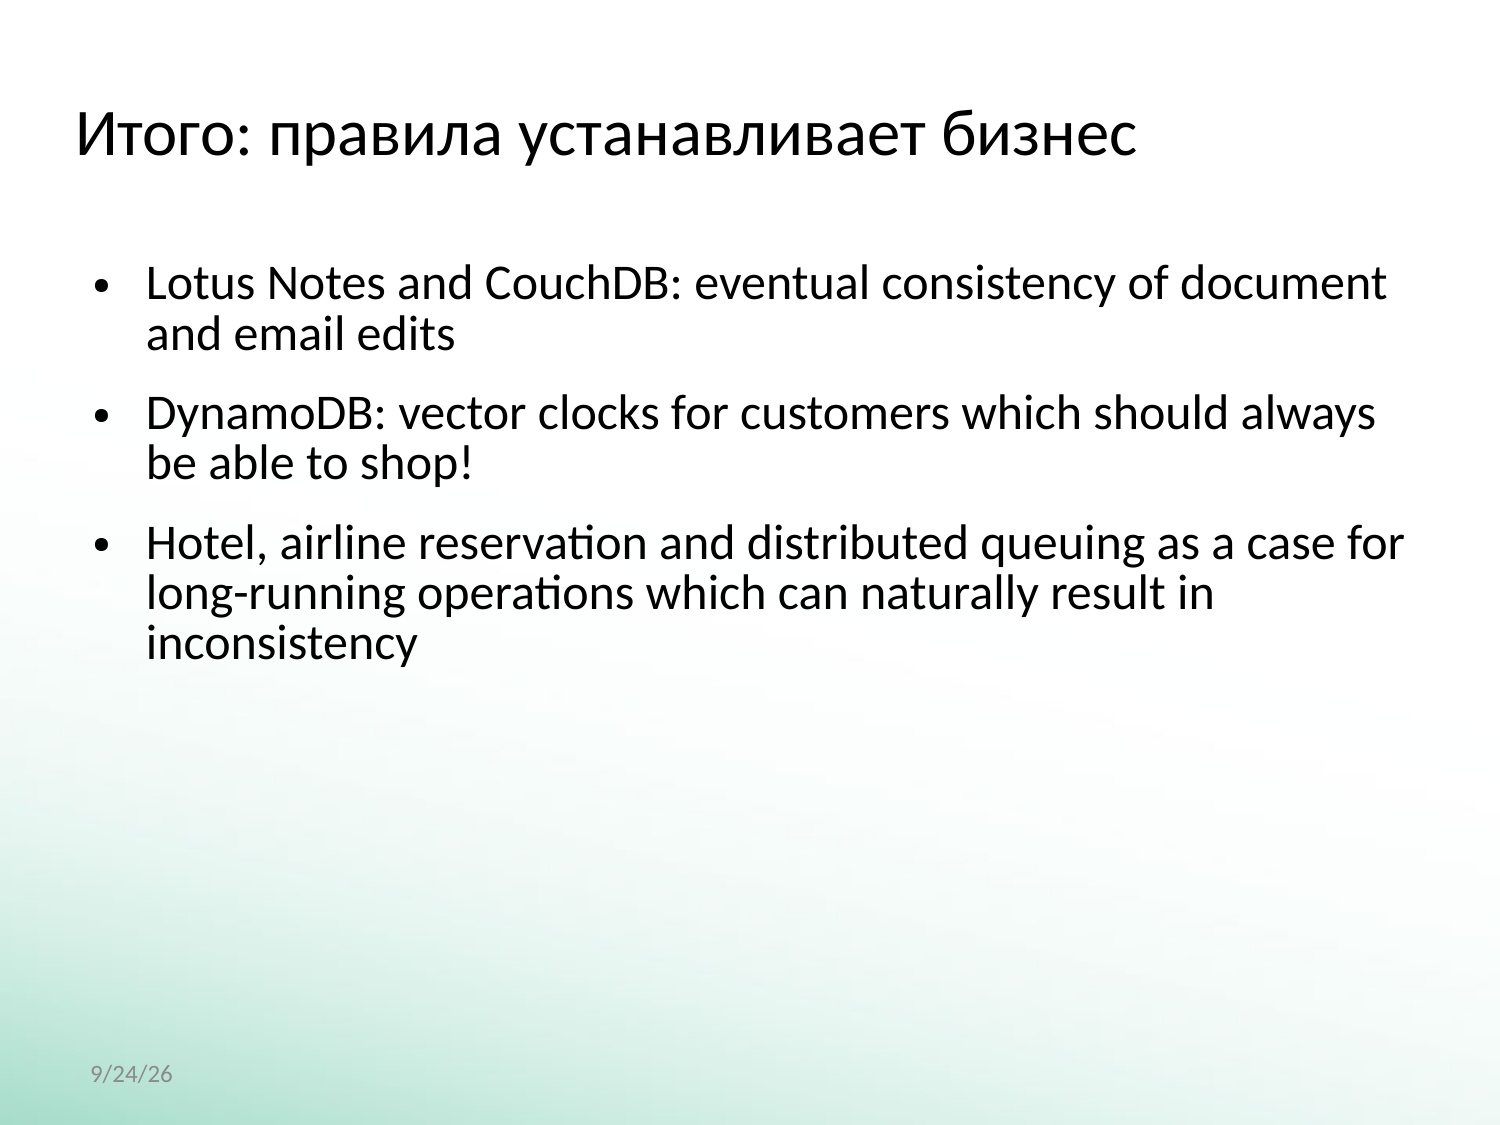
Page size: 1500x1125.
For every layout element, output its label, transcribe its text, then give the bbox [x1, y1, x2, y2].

list Lotus Notes and CouchDB: eventual consistency of document and email edits DynamoDB: vector clocks for customers which should always be able to shop! Hotel, airline reservation and distributed queuing as a case for long-running operations which can naturally result in inconsistency [75, 262, 1425, 1005]
title Итого: правила устанавливает бизнес [75, 45, 1425, 233]
picture [0, 0, 1500, 1125]
